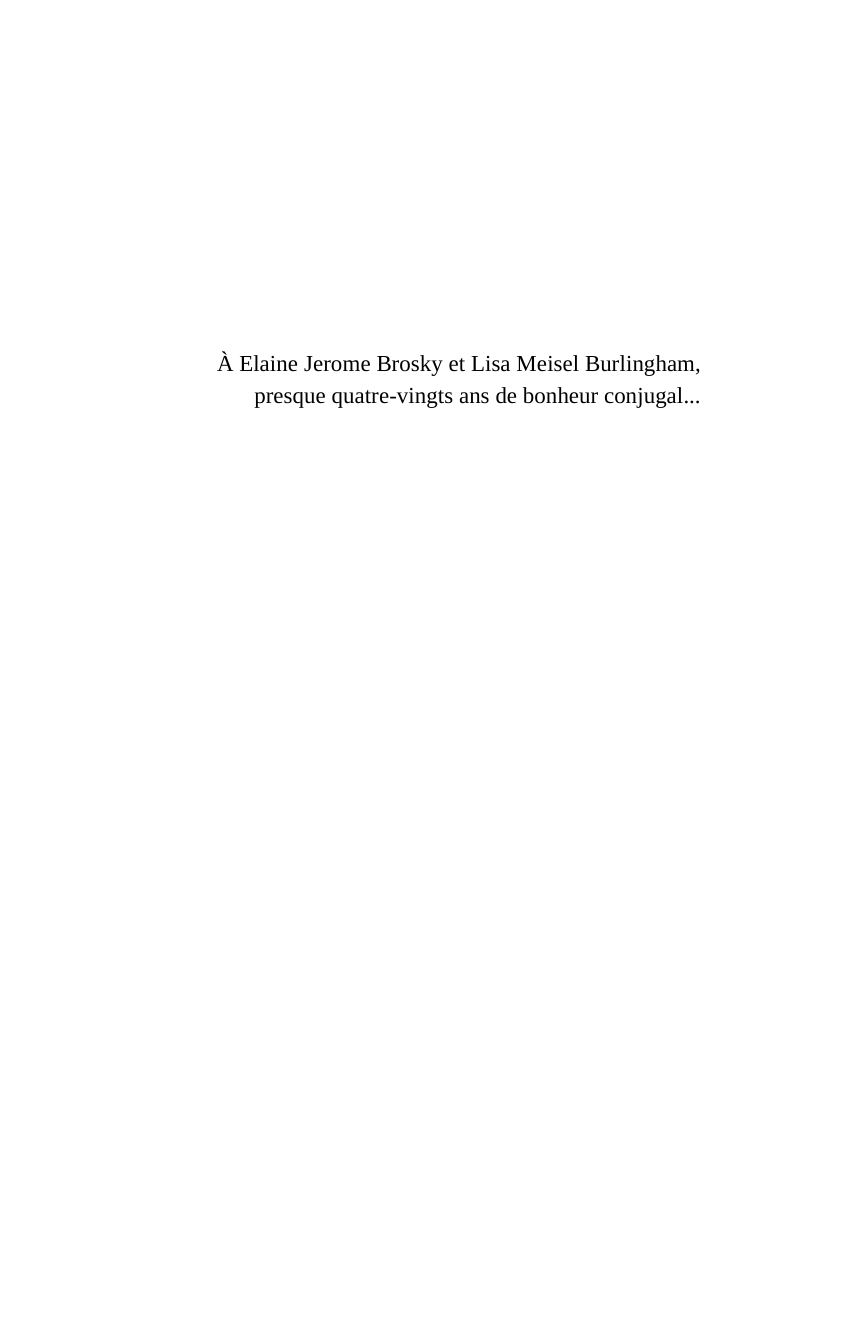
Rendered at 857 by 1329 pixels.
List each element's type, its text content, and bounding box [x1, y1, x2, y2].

text_box À Elaine Jerome Brosky et Lisa Meisel Burlingham, presque quatre-vingts ans de bonheur conjugal... [217, 344, 734, 407]
